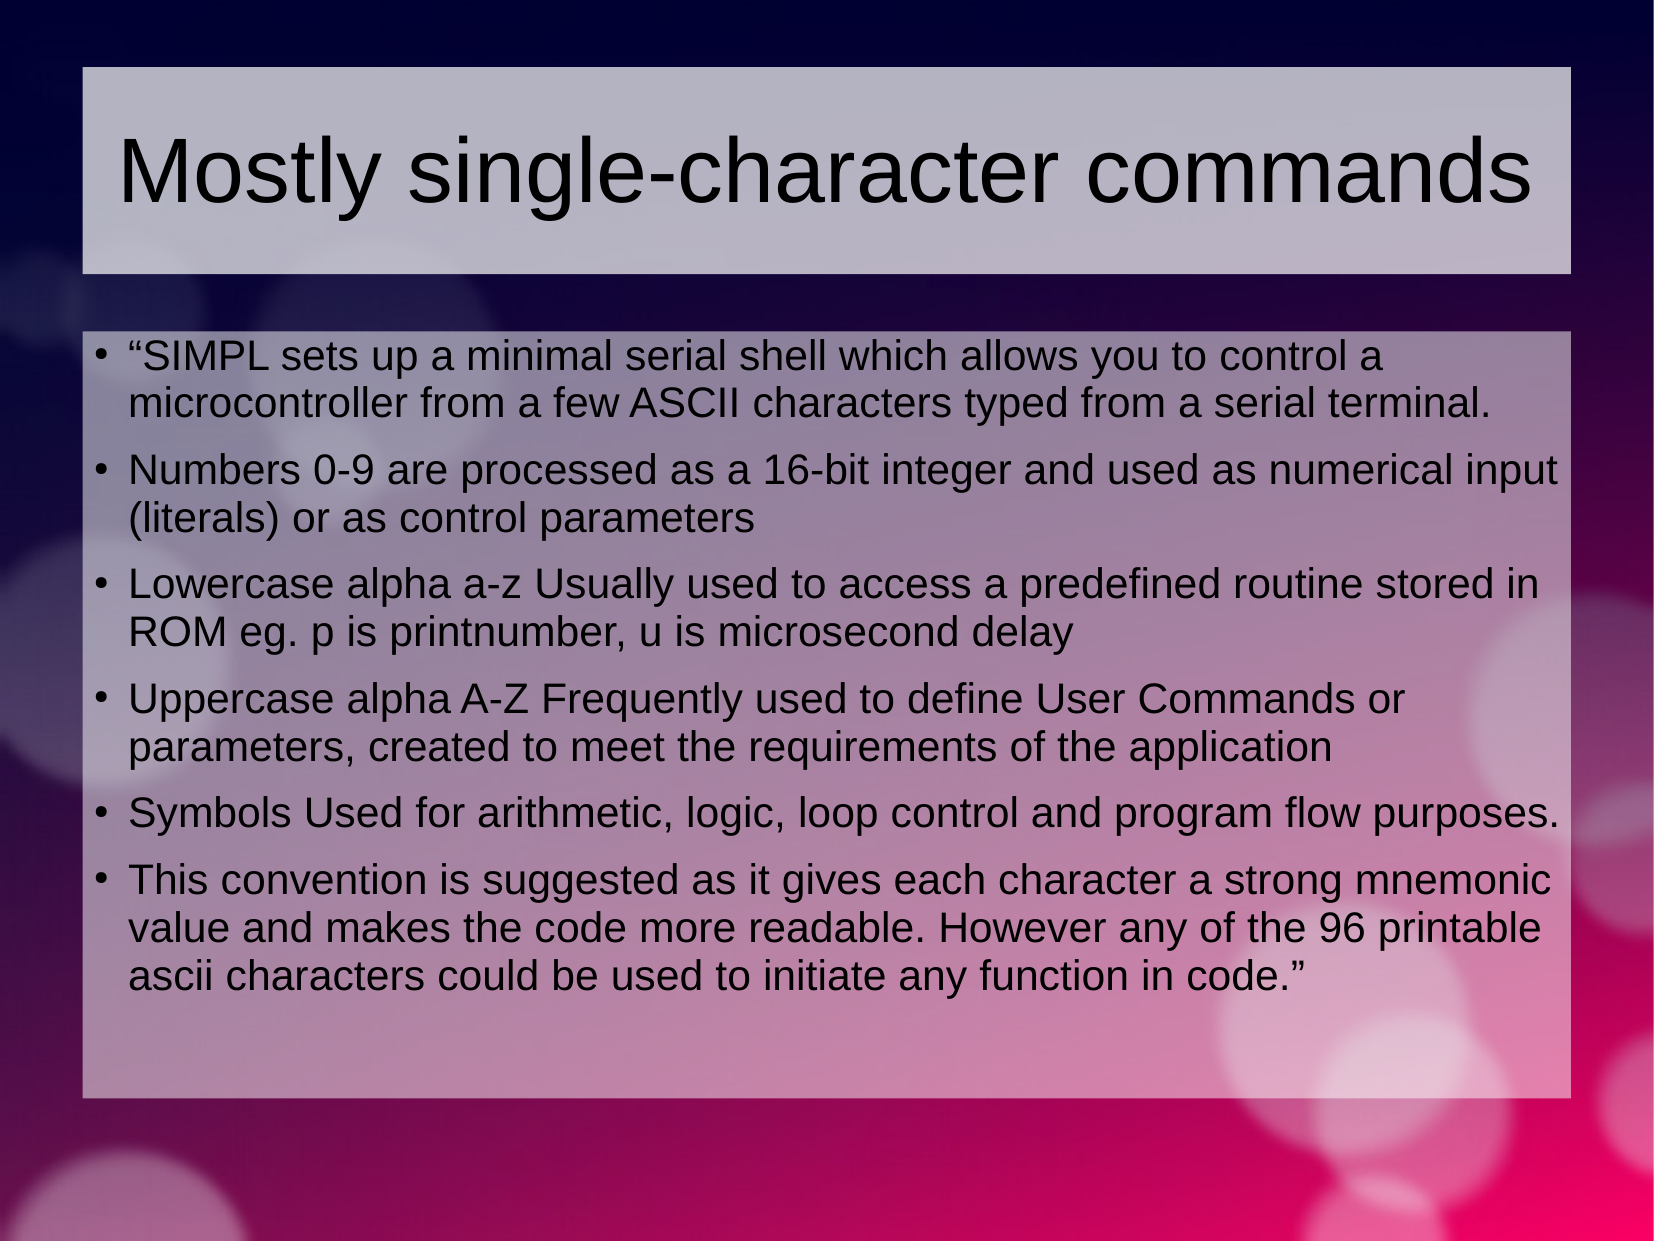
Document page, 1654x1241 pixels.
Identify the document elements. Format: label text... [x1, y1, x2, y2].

list “SIMPL sets up a minimal serial shell which allows you to control a microcontroller from a few ASCII characters typed from a serial terminal. Numbers 0-9 are processed as a 16-bit integer and used as numerical input (literals) or as control parameters Lowercase alpha a-z Usually used to access a predefined routine stored in ROM eg. p is printnumber, u is microsecond delay Uppercase alpha A-Z Frequently used to define User Commands or parameters, created to meet the requirements of the application Symbols Used for arithmetic, logic, loop control and program flow purposes. This convention is suggested as it gives each character a strong mnemonic value and makes the code more readable. However any of the 96 printable ascii characters could be used to initiate any function in code.” [82, 331, 1571, 1099]
title Mostly single-character commands [82, 67, 1571, 275]
picture [0, 0, 1654, 1241]
